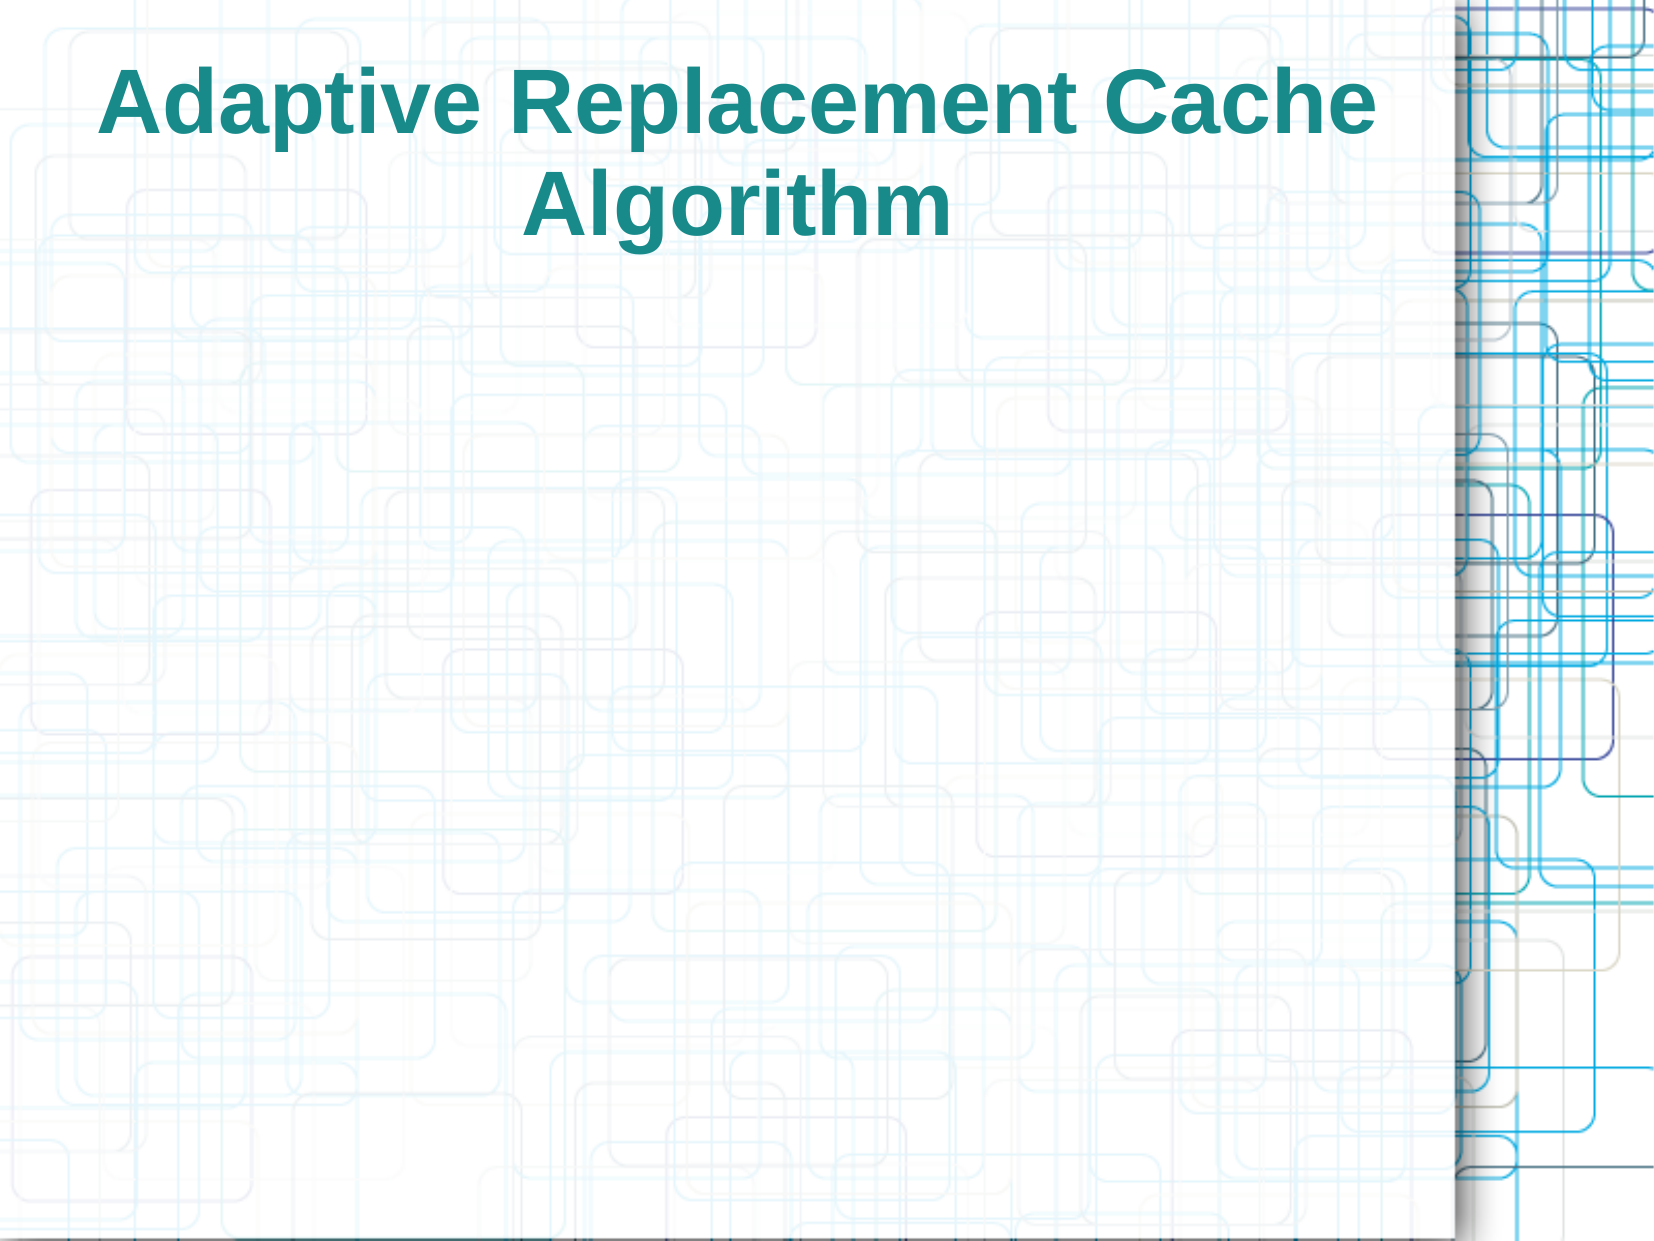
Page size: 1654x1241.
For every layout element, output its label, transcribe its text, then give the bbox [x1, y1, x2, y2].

picture [0, 0, 1654, 1241]
title Adaptive Replacement Cache Algorithm [59, 49, 1418, 257]
